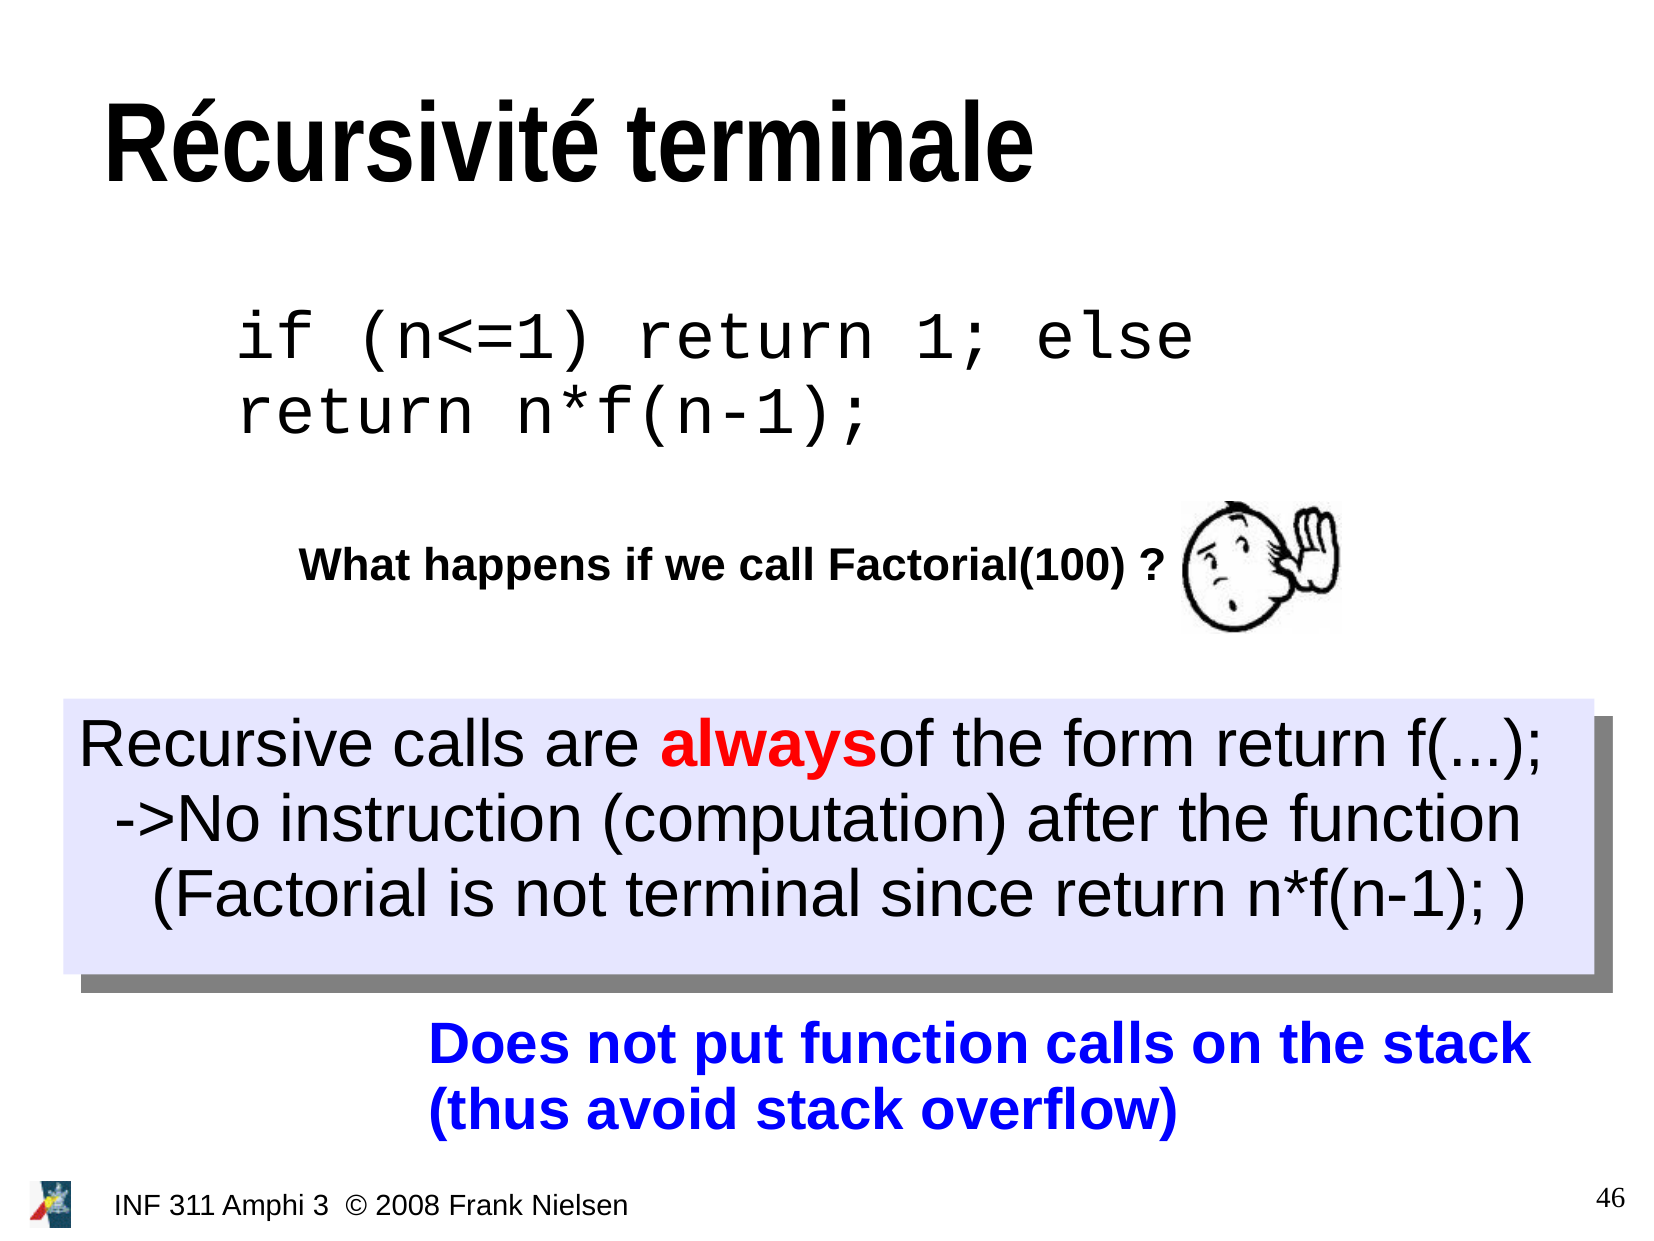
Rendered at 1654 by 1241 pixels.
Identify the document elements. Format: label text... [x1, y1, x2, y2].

text_box if (n<=1) return 1; else return n*f(n-1); [220, 295, 1211, 480]
text_box Recursive calls are alwaysof the form return f(...); ->No instruction (computation) after the function (Factorial is not terminal since return n*f(n-1); ) [63, 698, 1595, 975]
text_box Récursivité terminale [88, 69, 1078, 213]
text_box Does not put function calls on the stack (thus avoid stack overflow) [413, 1003, 1565, 1152]
text_box What happens if we call Factorial(100) ? [283, 531, 1181, 599]
text_box [295, 962, 384, 1020]
picture [1181, 501, 1342, 634]
picture [29, 1181, 71, 1228]
